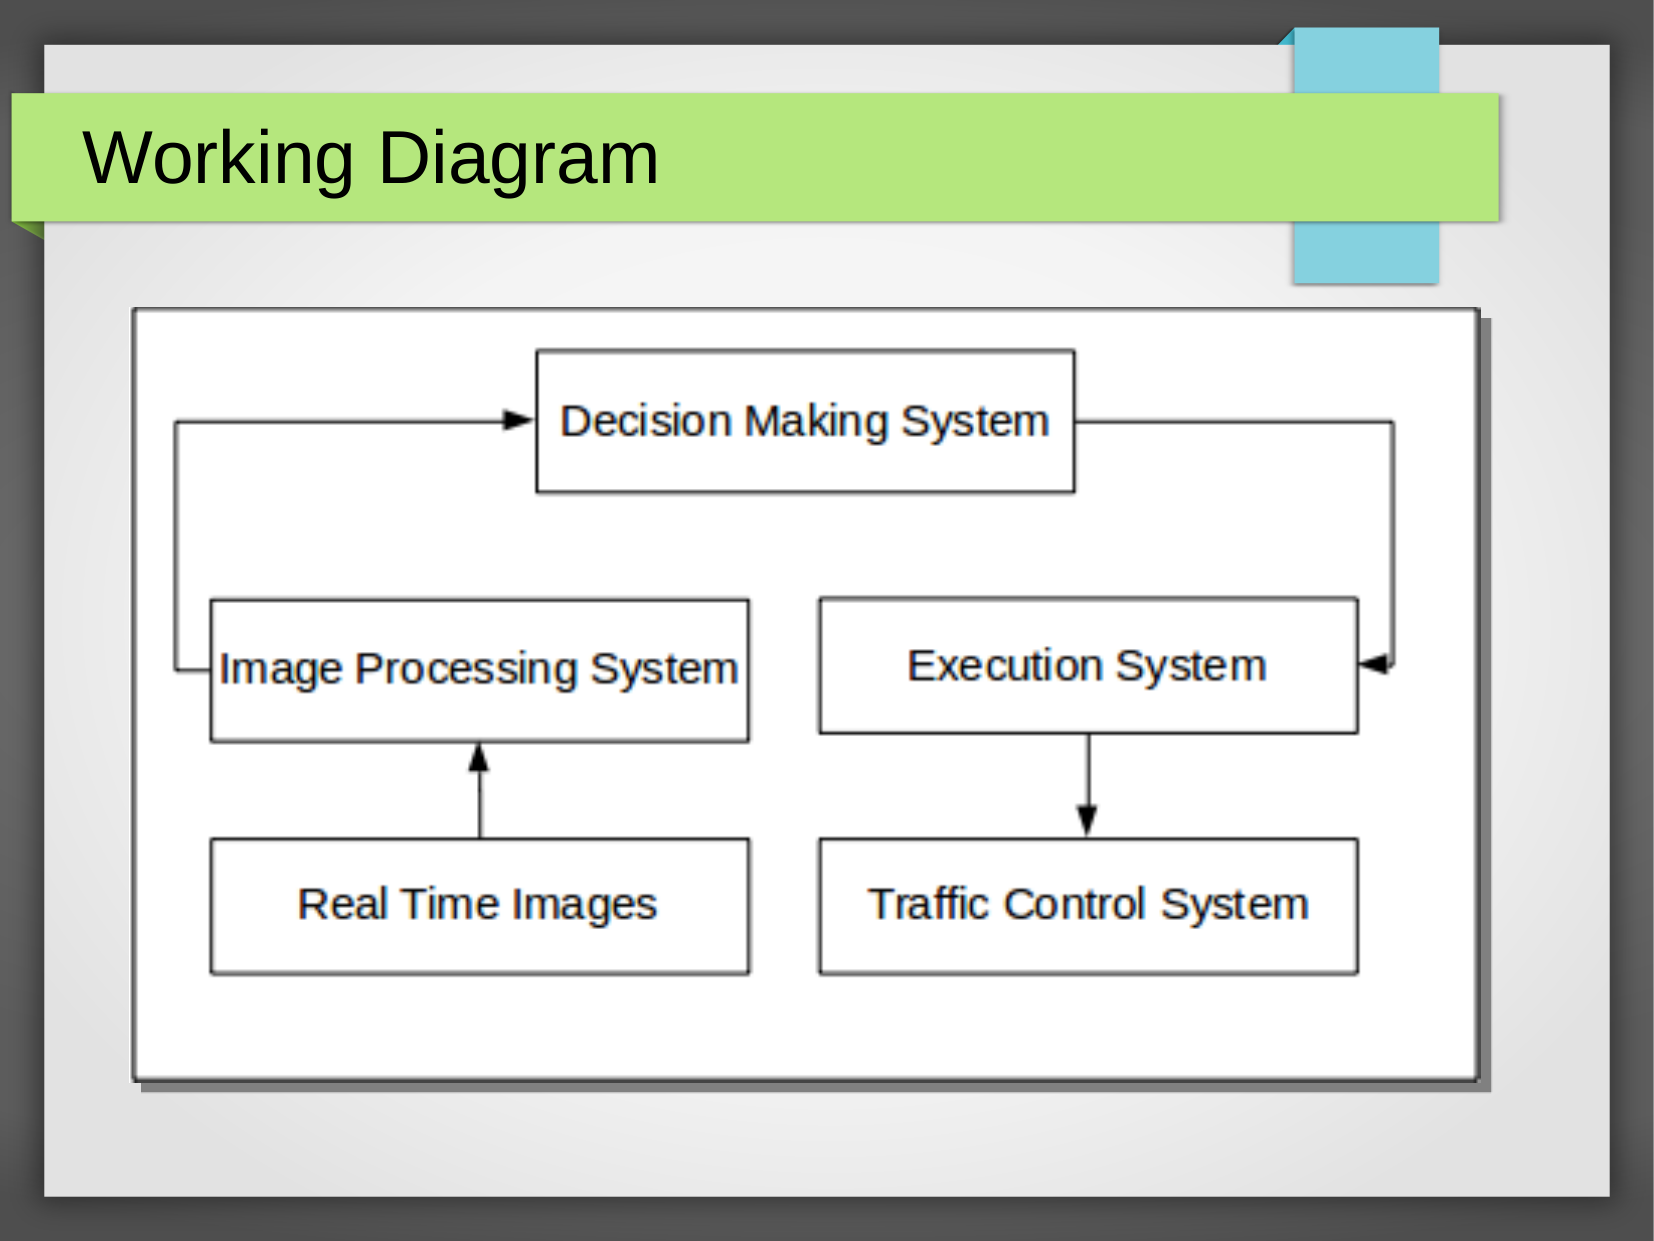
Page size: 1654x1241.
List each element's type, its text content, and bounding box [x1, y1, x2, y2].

picture [129, 307, 1481, 1083]
title Working Diagram [82, 94, 1264, 213]
